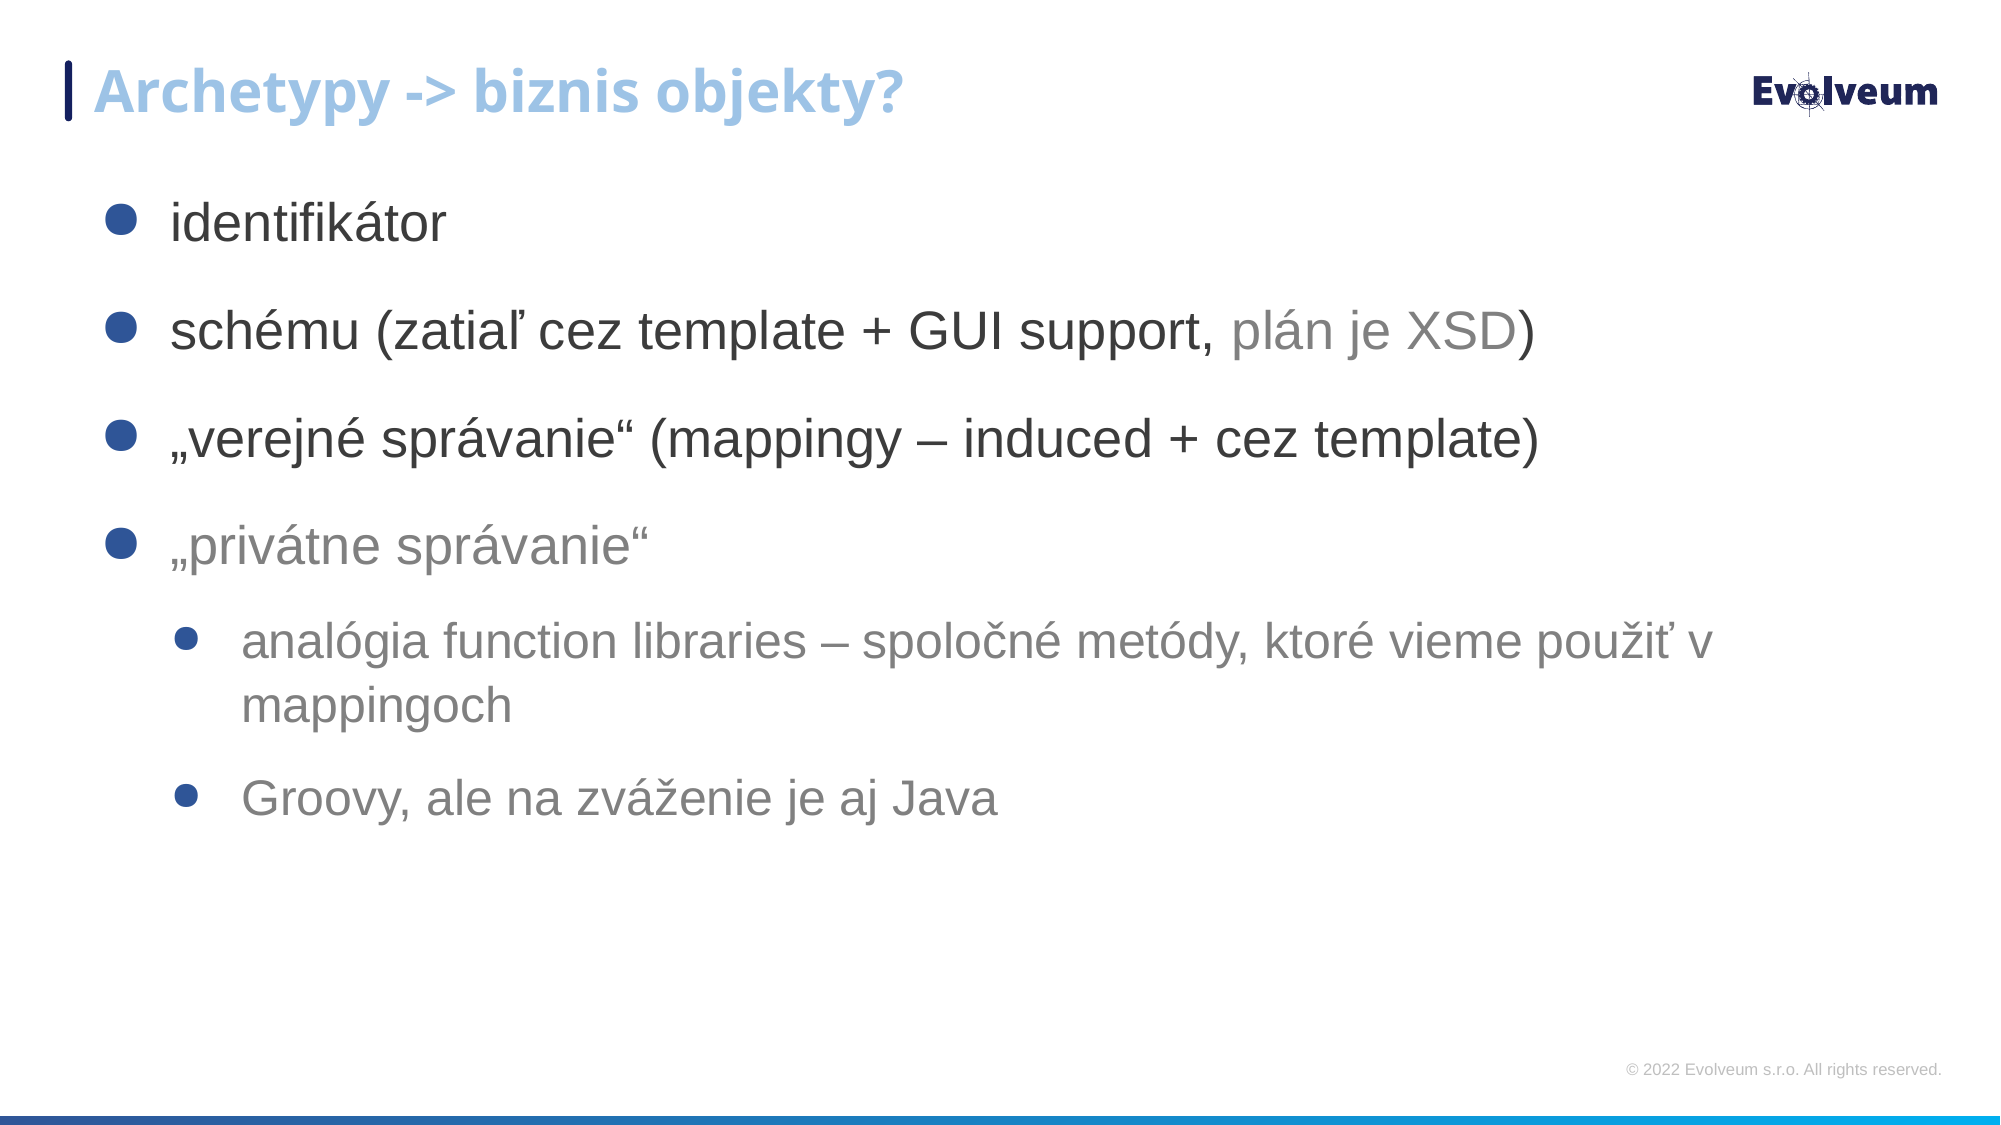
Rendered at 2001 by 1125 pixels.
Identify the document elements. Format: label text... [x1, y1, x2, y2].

list identifikátor schému (zatiaľ cez template + GUI support, plán je XSD) „verejné správanie“ (mappingy – induced + cez template) „privátne správanie“ analógia function libraries – spoločné metódy, ktoré vieme použiť v mappingoch Groovy, ale na zváženie je aj Java [84, 183, 1916, 1004]
title Archetypy -> biznis objekty? [94, 47, 1687, 133]
